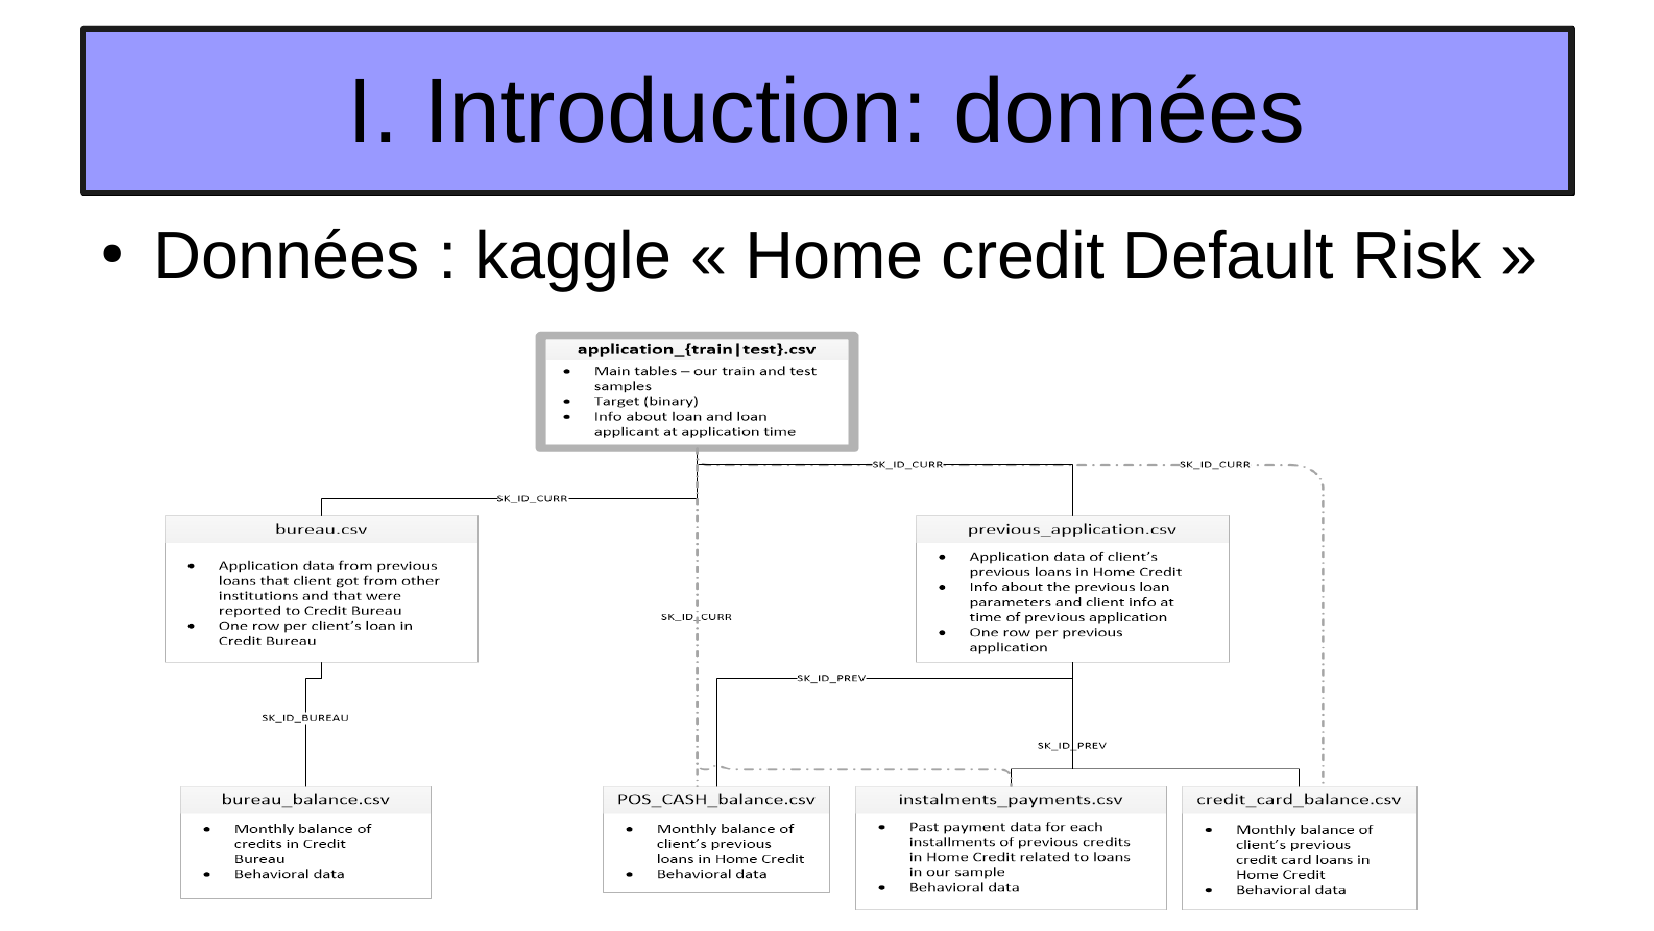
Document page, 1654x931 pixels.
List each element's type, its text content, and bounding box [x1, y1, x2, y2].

list Données : kaggle « Home credit Default Risk » [82, 217, 1571, 758]
title I. Introduction: données [83, 28, 1572, 193]
picture [165, 331, 1418, 910]
